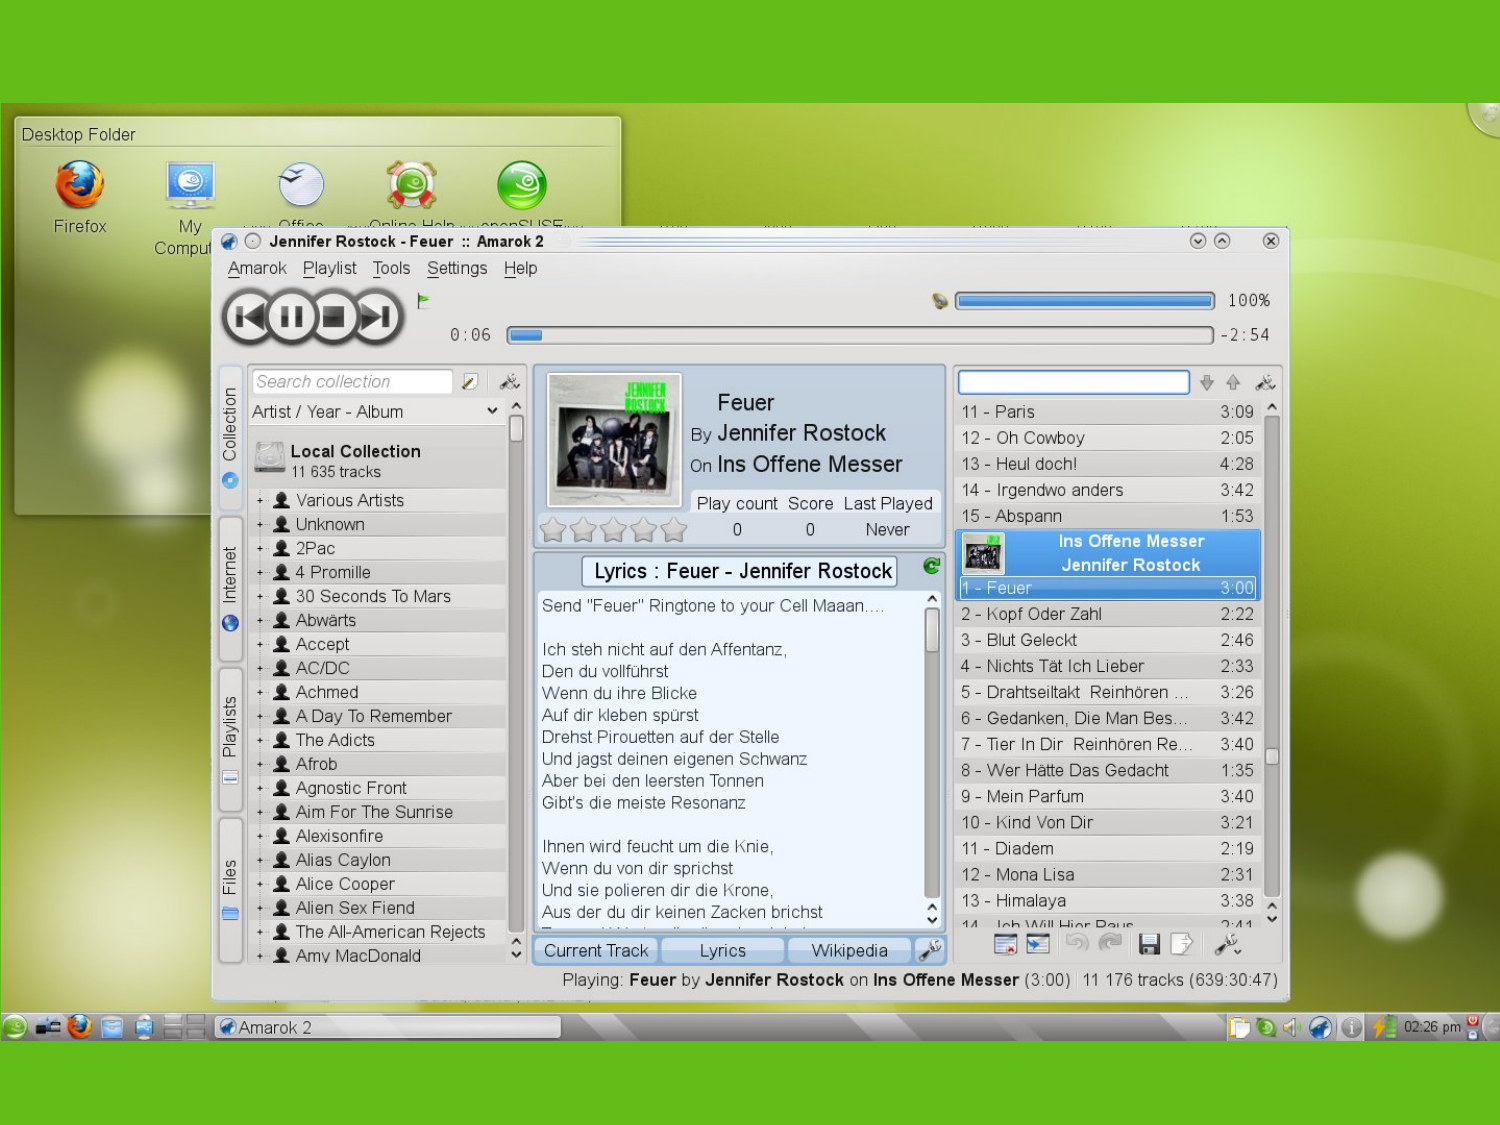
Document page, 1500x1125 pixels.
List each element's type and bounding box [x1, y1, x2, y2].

picture [1, 103, 1500, 1041]
